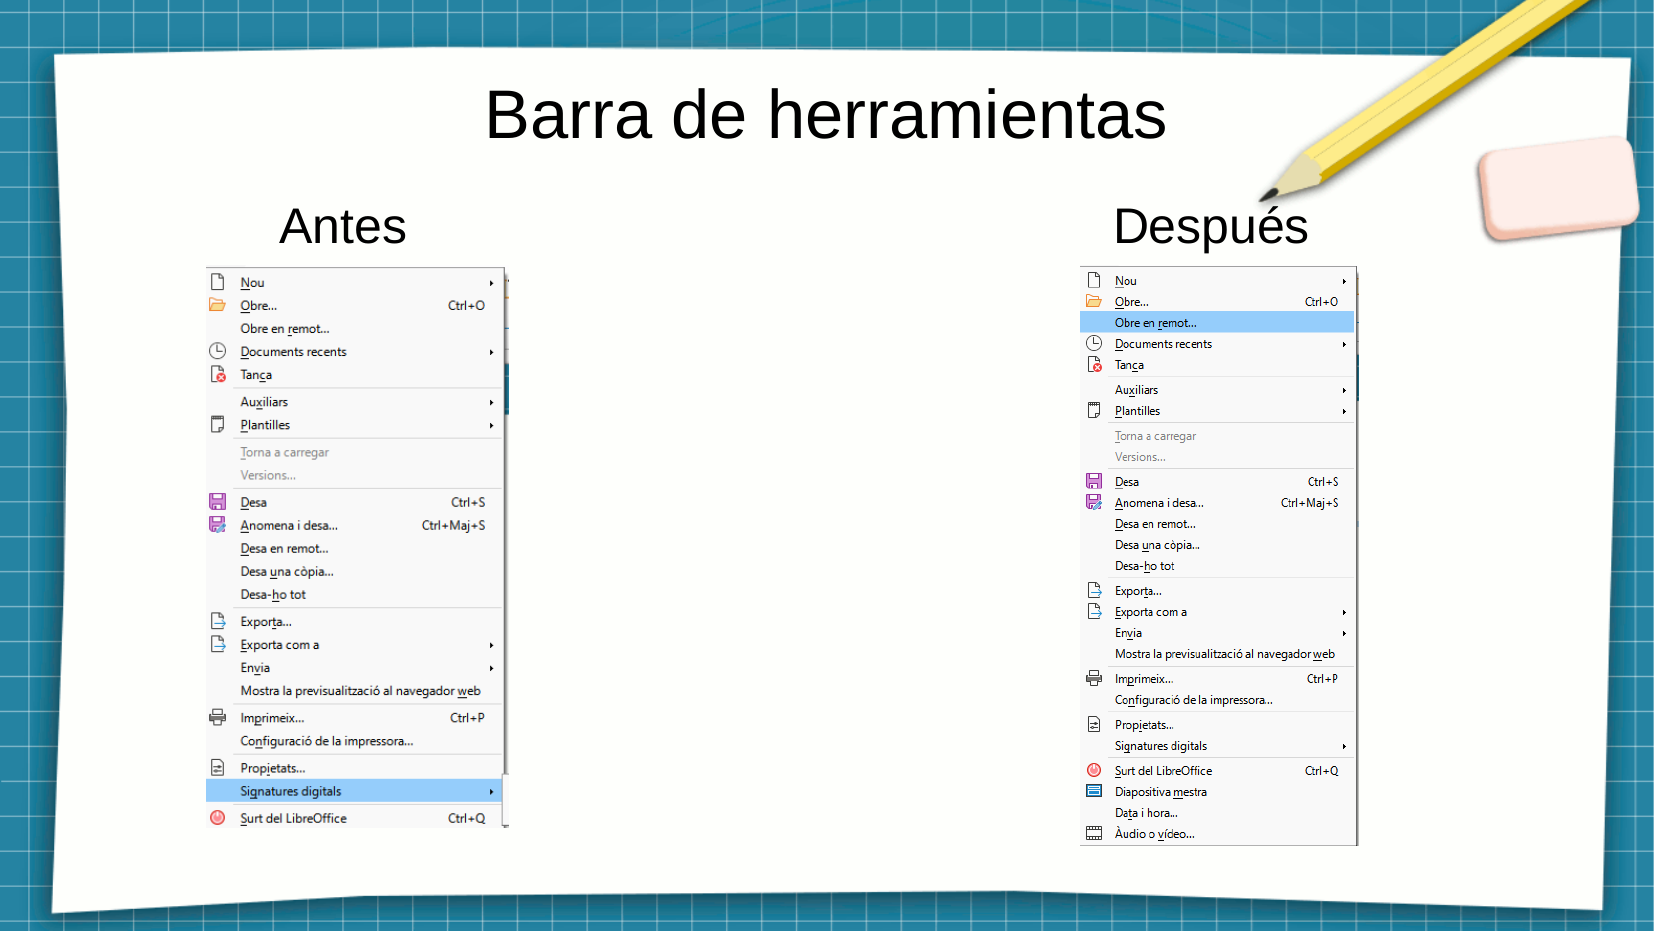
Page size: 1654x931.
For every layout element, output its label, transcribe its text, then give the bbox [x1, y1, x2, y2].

list Antes Después [82, 198, 1571, 739]
title Barra de herramientas [82, 37, 1571, 193]
picture [0, 0, 1654, 931]
